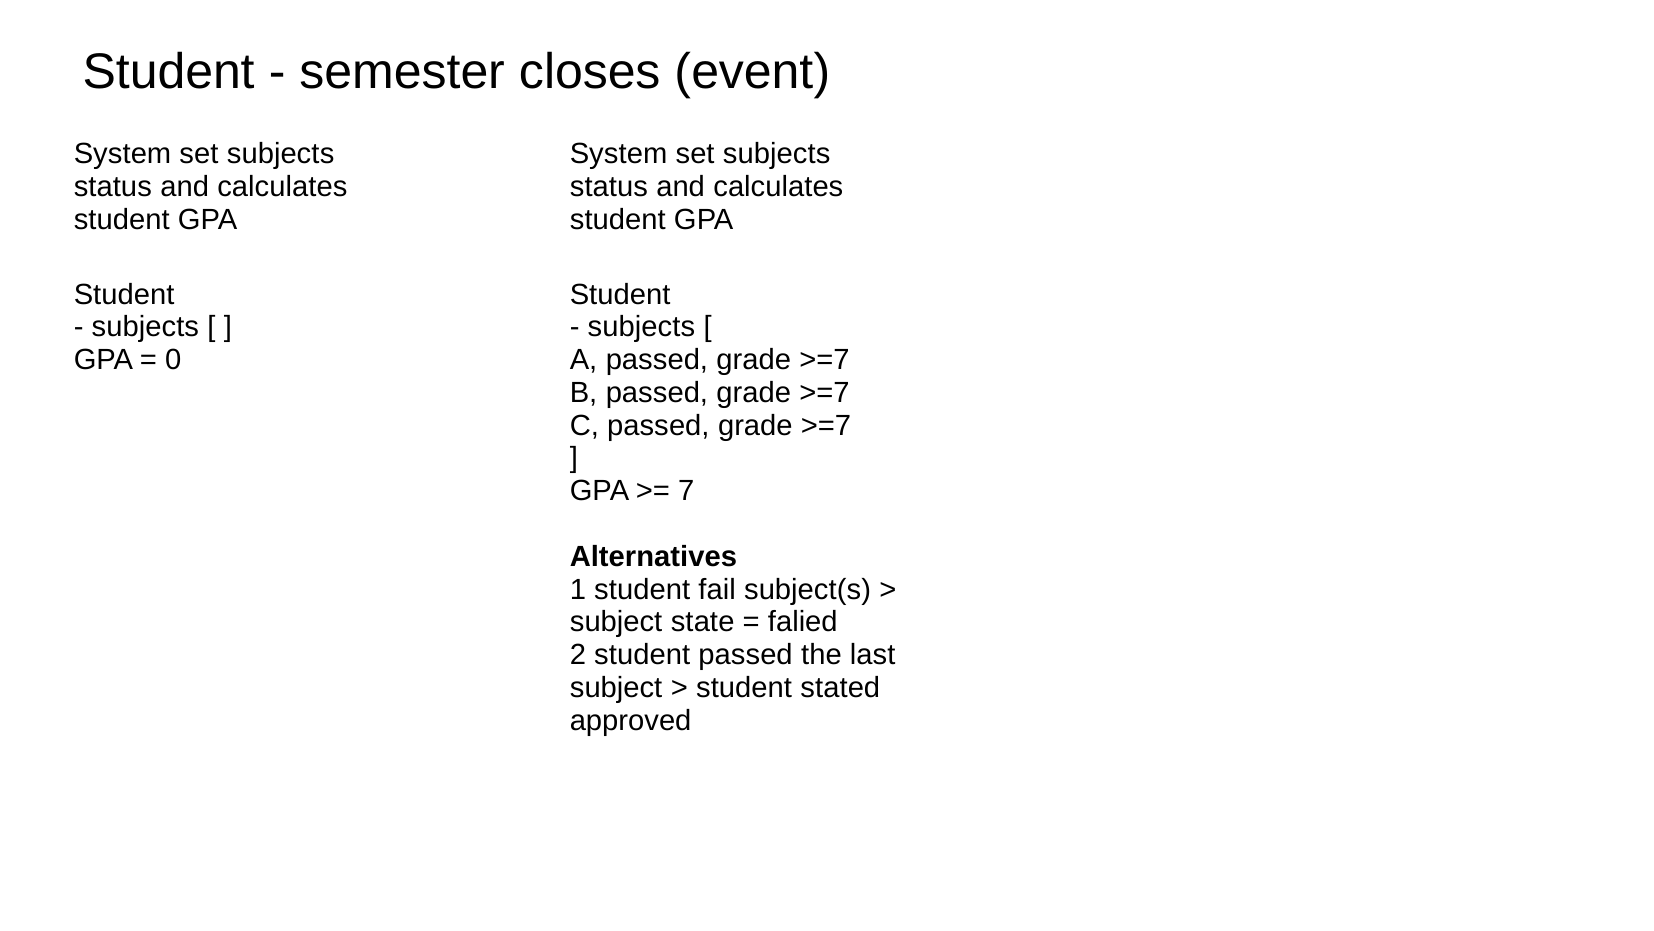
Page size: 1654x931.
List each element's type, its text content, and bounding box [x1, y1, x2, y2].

text_box System set subjects status and calculates student GPA Student - subjects [ A, passed, grade >=7 B, passed, grade >=7 C, passed, grade >=7 ] GPA >= 7 Alternatives 1 student fail subject(s) > subject state = falied 2 student passed the last subject > student stated approved [555, 129, 922, 786]
text_box System set subjects status and calculates student GPA Student - subjects [ ] GPA = 0 [59, 129, 426, 782]
title Student - semester closes (event) [82, 37, 1571, 107]
